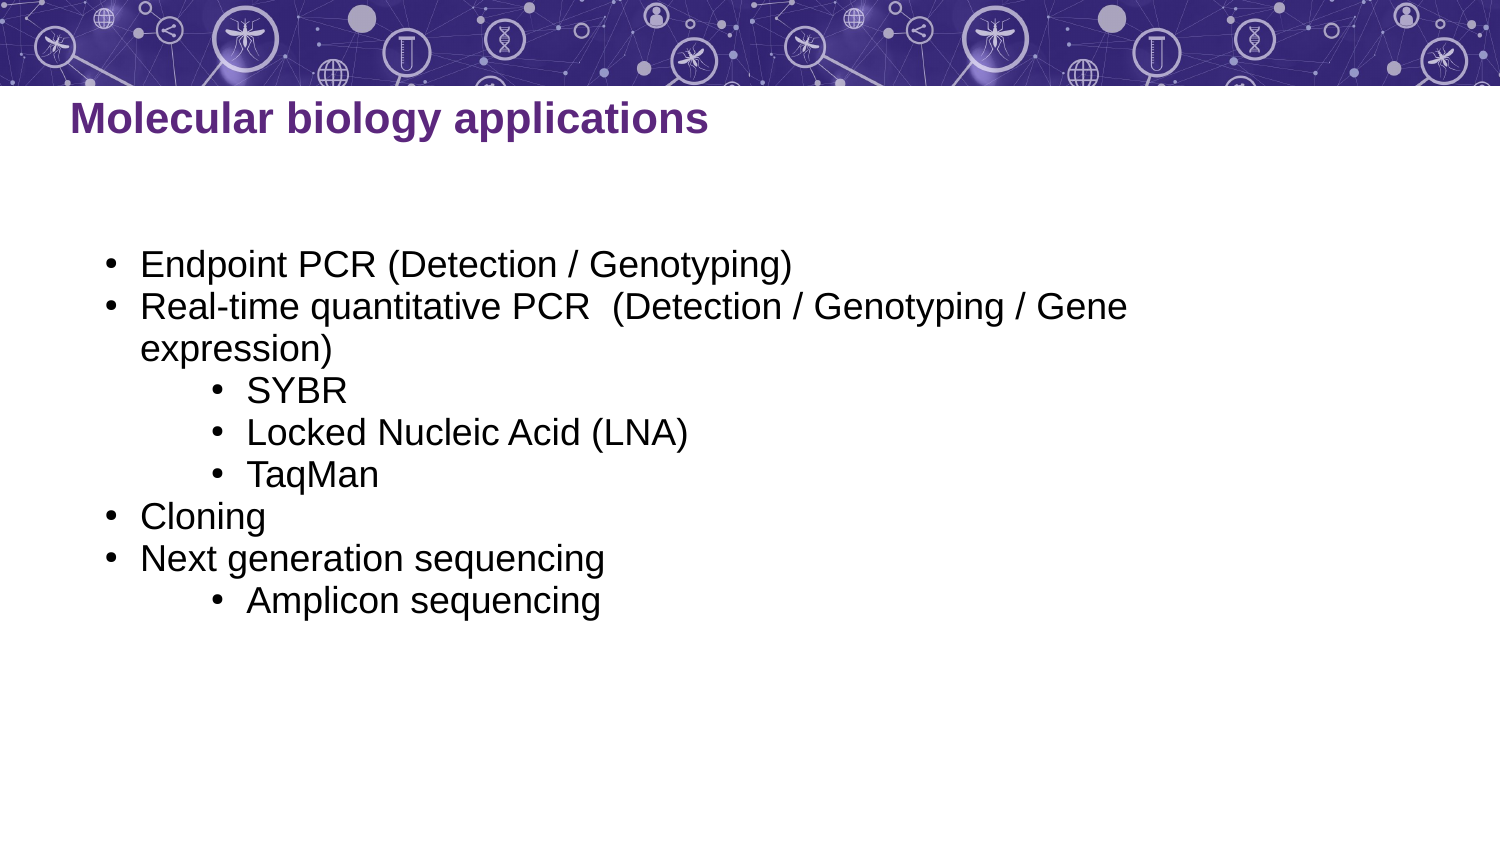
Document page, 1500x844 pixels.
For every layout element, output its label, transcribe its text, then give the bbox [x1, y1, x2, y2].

title Molecular biology applications [54, 75, 1118, 151]
picture [0, 0, 1500, 86]
text_box Endpoint PCR (Detection / Genotyping) Real-time quantitative PCR (Detection / Genotyping / Gene expression) SYBR Locked Nucleic Acid (LNA) TaqMan Cloning Next generation sequencing Amplicon sequencing [89, 236, 1335, 629]
